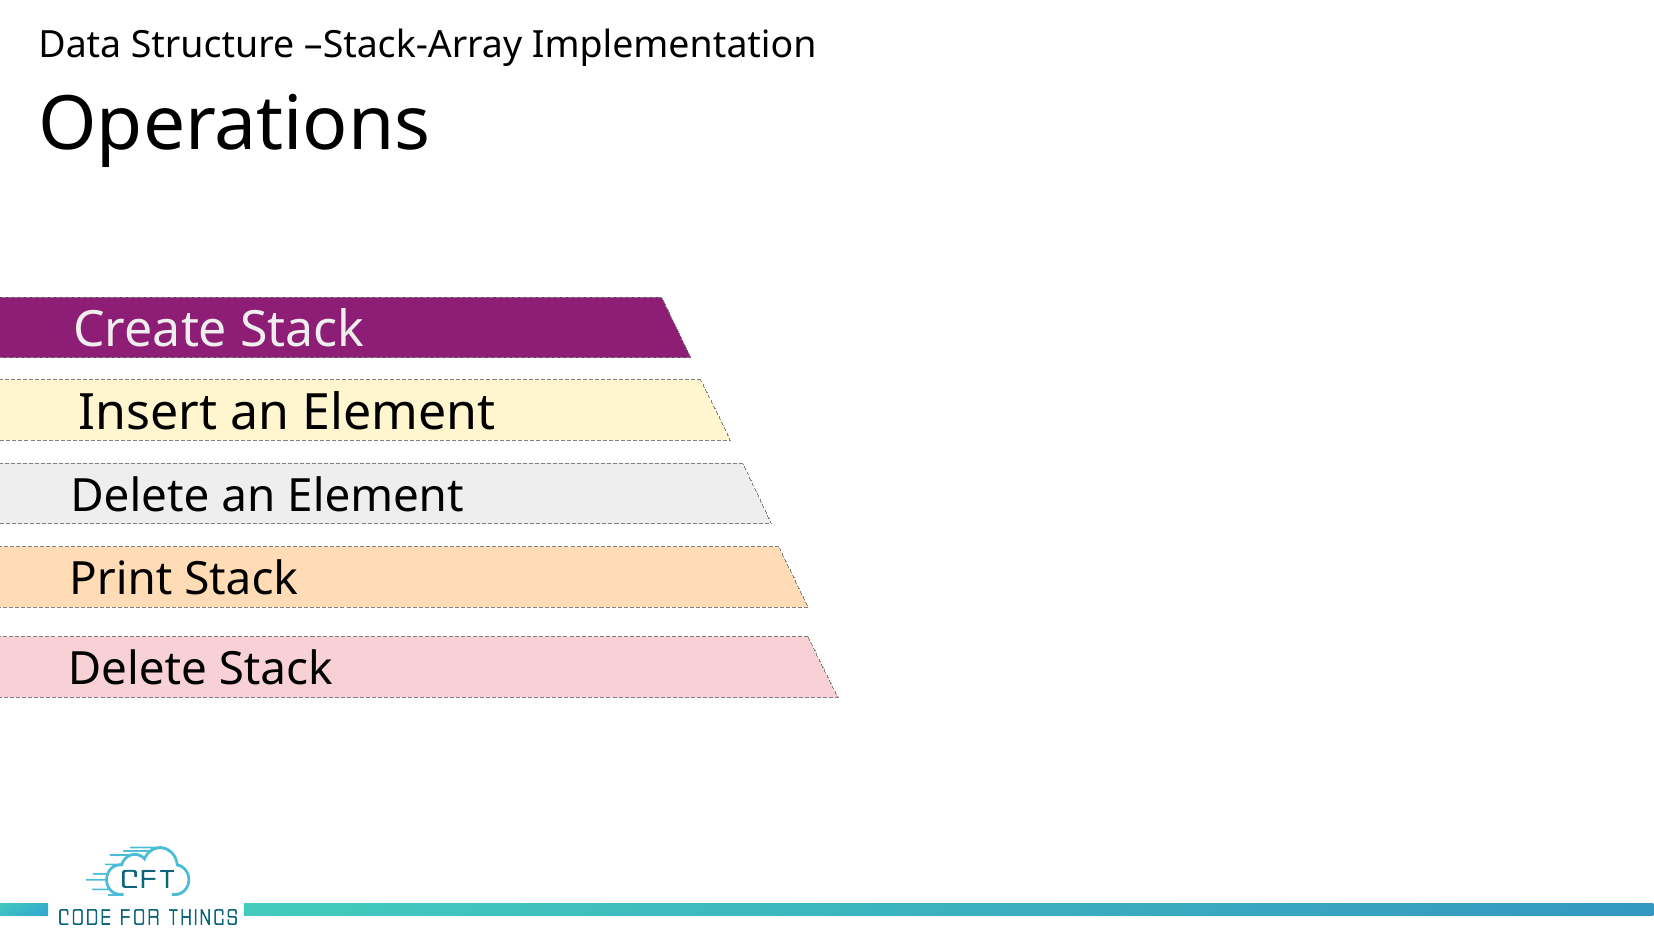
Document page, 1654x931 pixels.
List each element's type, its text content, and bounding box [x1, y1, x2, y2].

text_box Delete Stack [0, 636, 839, 698]
text_box Insert an Element [0, 379, 731, 441]
title Data Structure –Stack-Array Implementation Operations [38, 17, 1190, 172]
text_box Delete an Element [0, 463, 772, 524]
text_box Print Stack [0, 546, 809, 608]
text_box Create Stack [0, 297, 692, 358]
picture [59, 846, 237, 925]
